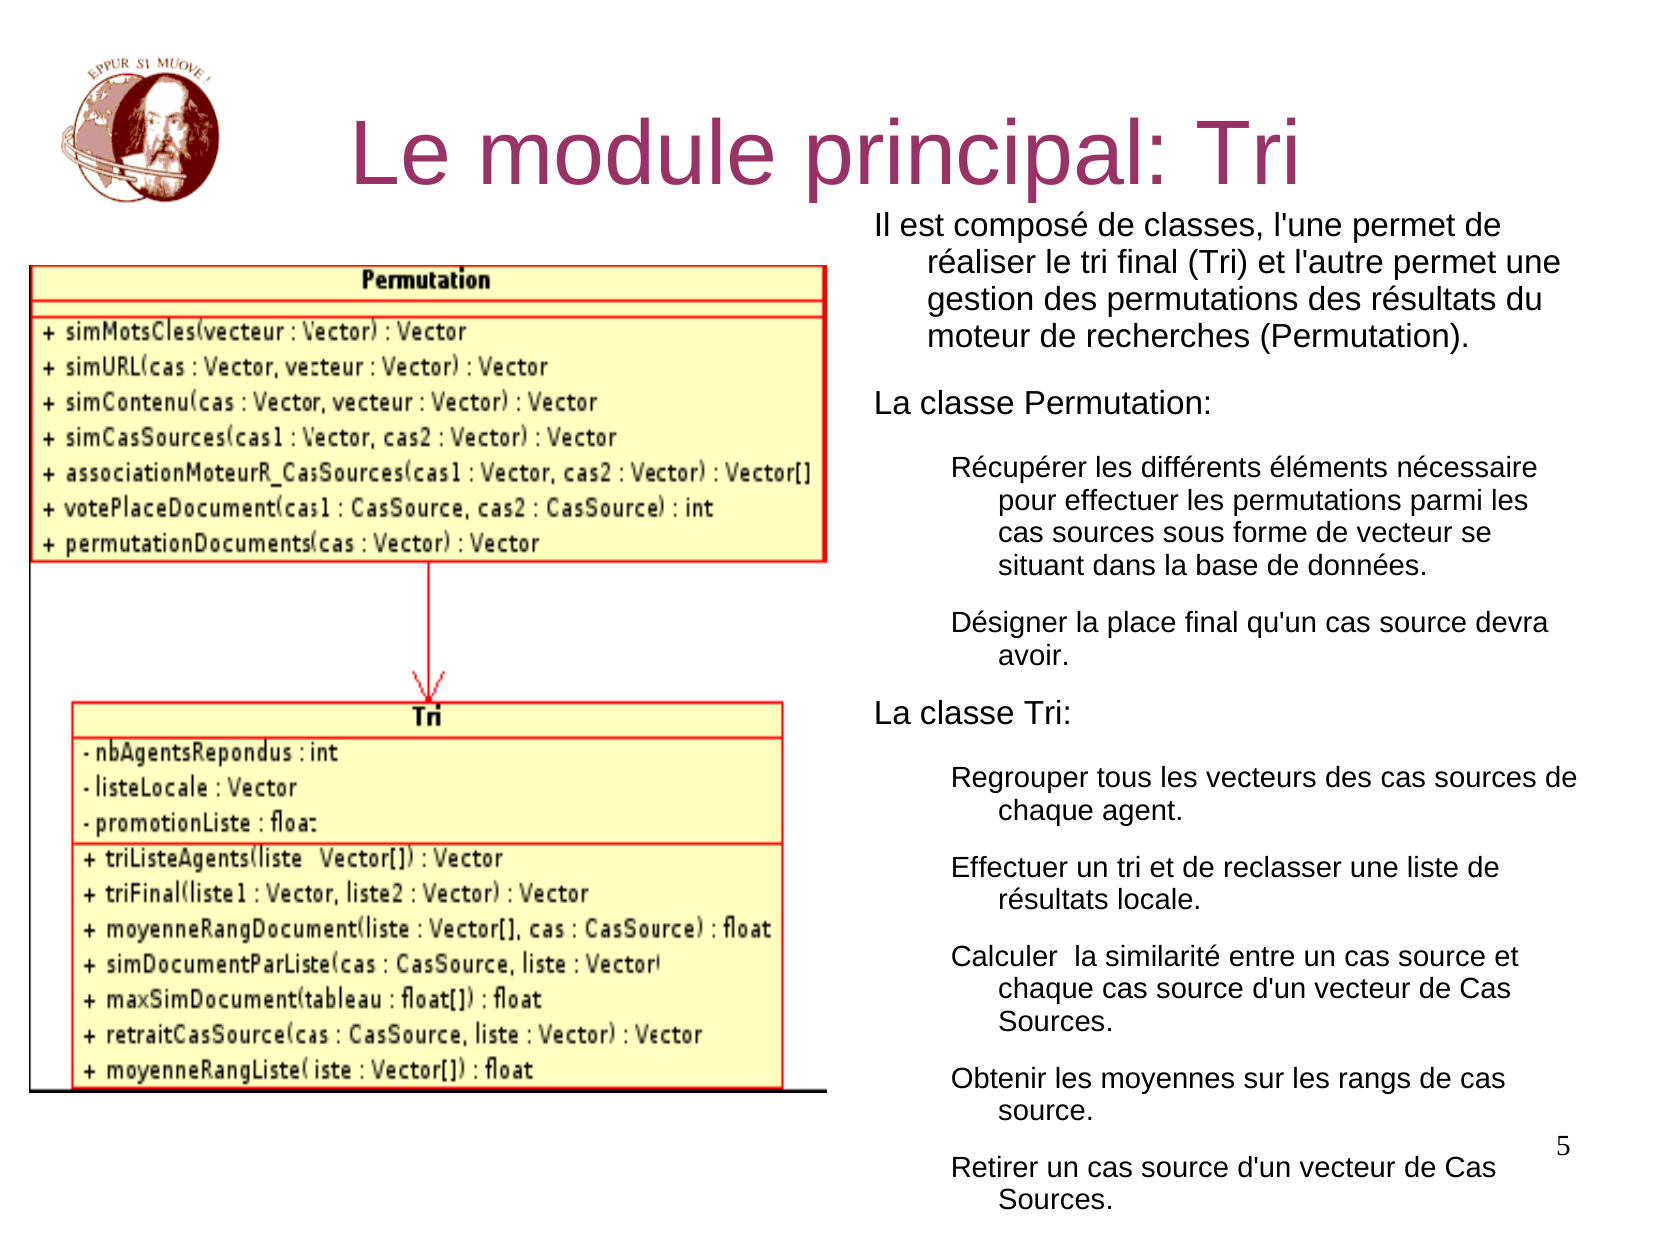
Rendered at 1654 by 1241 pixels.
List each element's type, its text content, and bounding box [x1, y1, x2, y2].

title Le module principal: Tri [82, 49, 1571, 257]
picture [59, 55, 224, 207]
picture [29, 265, 827, 1109]
list Il est composé de classes, l'une permet de réaliser le tri final (Tri) et l'autre permet une gestion des permutations des résultats du moteur de recherches (Permutation). La classe Permutation: Récupérer les différents éléments nécessaire pour effectuer les permutations parmi les cas sources sous forme de vecteur se situant dans la base de données. Désigner la place final qu'un cas source devra avoir. La classe Tri: Regrouper tous les vecteurs des cas sources de chaque agent. Effectuer un tri et de reclasser une liste de résultats locale. Calculer la similarité entre un cas source et chaque cas source d'un vecteur de Cas Sources. Obtenir les moyennes sur les rangs de cas source. Retirer un cas source d'un vecteur de Cas Sources. [856, 206, 1583, 1218]
